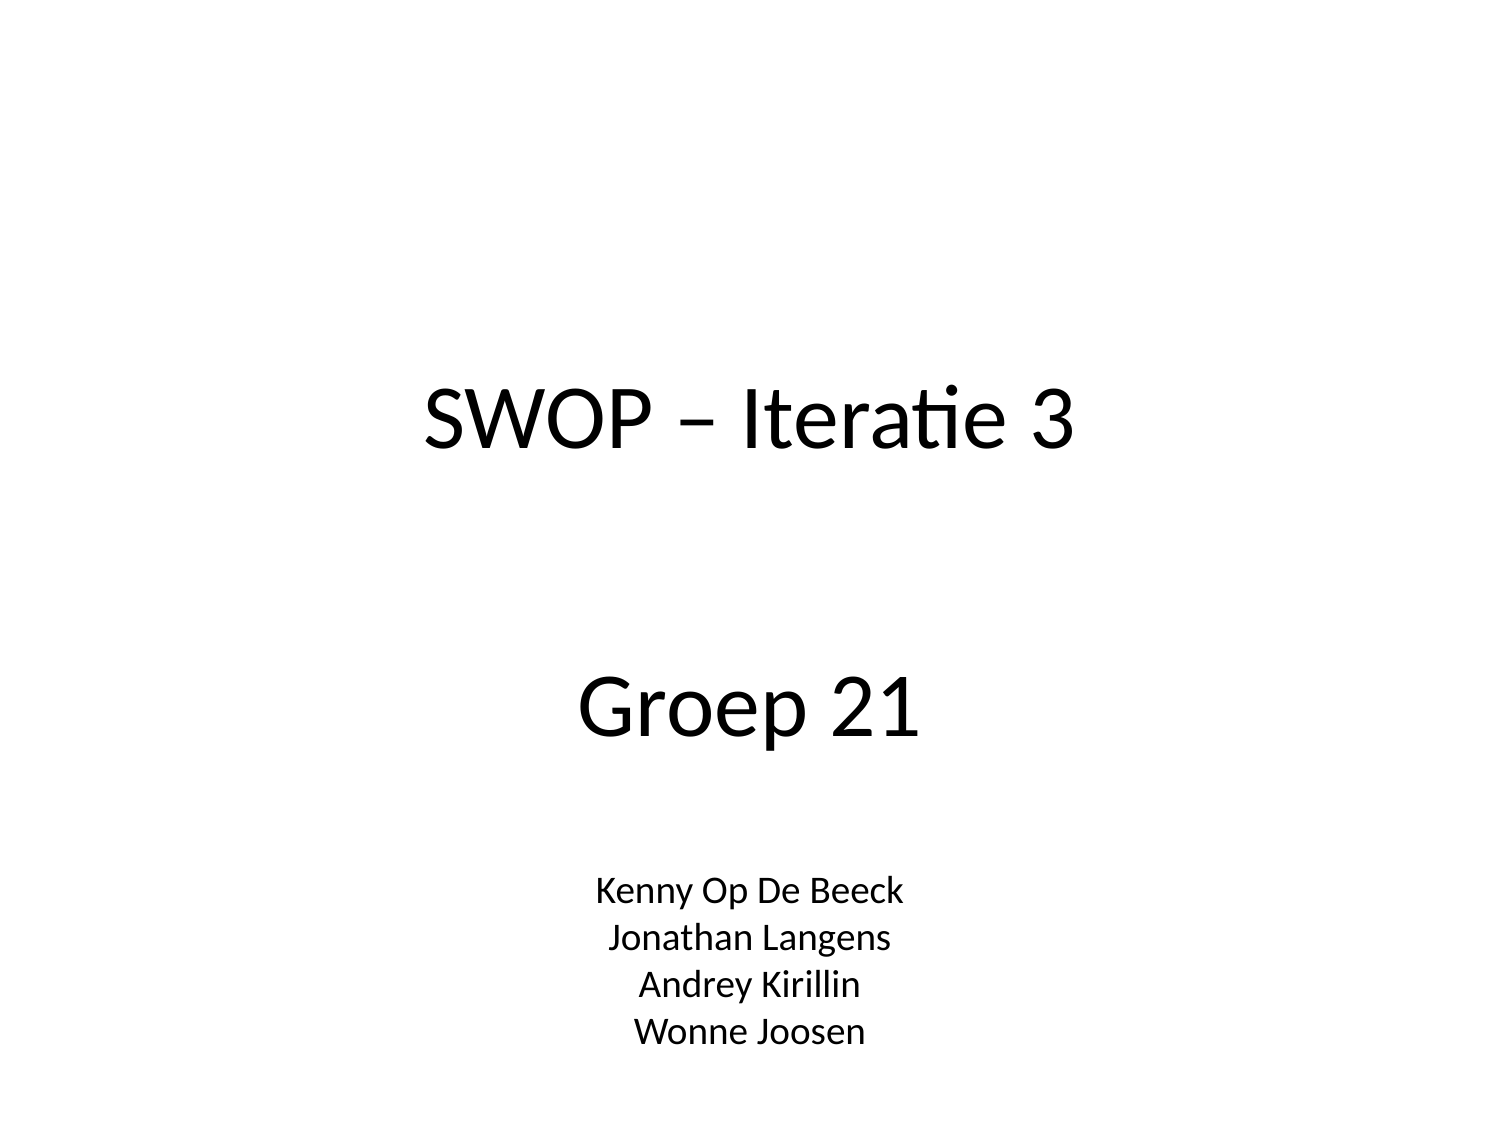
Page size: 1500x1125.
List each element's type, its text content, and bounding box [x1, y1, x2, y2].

title SWOP – Iteratie 3 [112, 349, 1388, 591]
subtitle Groep 21 Kenny Op De Beeck Jonathan Langens Andrey Kirillin Wonne Joosen [225, 637, 1275, 925]
